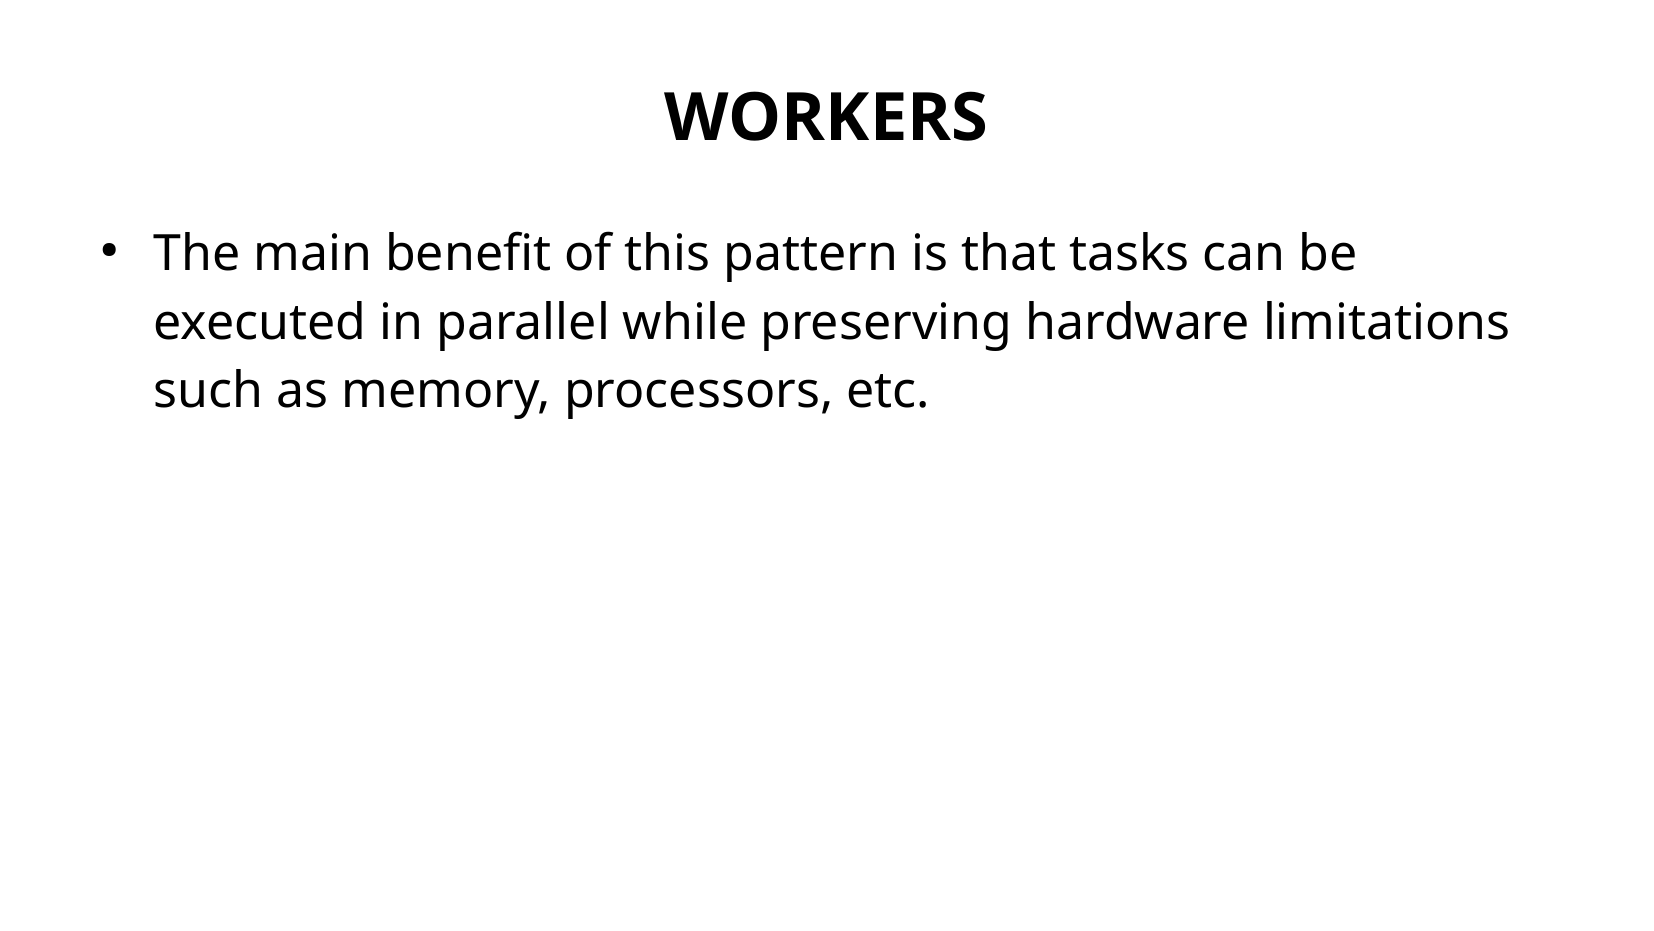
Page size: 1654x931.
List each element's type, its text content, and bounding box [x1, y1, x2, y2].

title WORKERS [82, 36, 1571, 193]
list The main benefit of this pattern is that tasks can be executed in parallel while preserving hardware limitations such as memory, processors, etc. [82, 217, 1571, 757]
